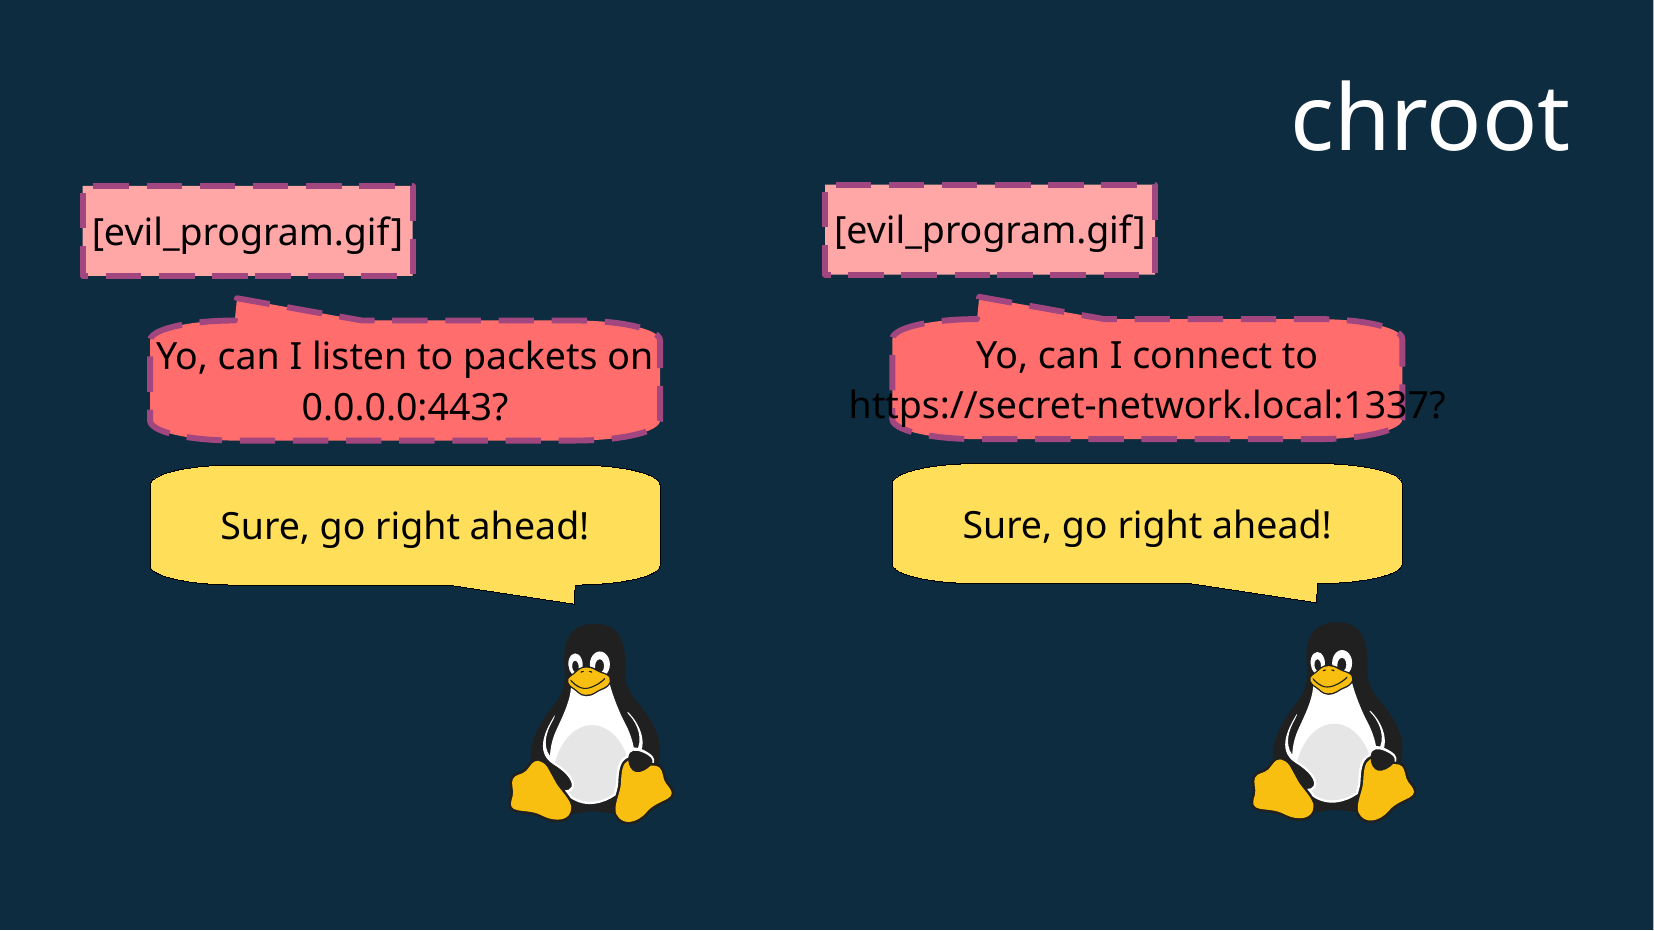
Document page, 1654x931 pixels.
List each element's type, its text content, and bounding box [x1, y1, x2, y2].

text_box Yo, can I connect to https://secret-network.local:1337? [892, 296, 1403, 440]
text_box Sure, go right ahead! [892, 463, 1403, 603]
text_box Yo, can I listen to packets on 0.0.0.0:443? [150, 298, 661, 441]
text_box [evil_program.gif] [82, 185, 413, 276]
text_box Sure, go right ahead! [150, 465, 661, 605]
picture [507, 623, 676, 826]
text_box [evil_program.gif] [825, 184, 1156, 275]
picture [1250, 621, 1418, 824]
title chroot [82, 37, 1571, 193]
